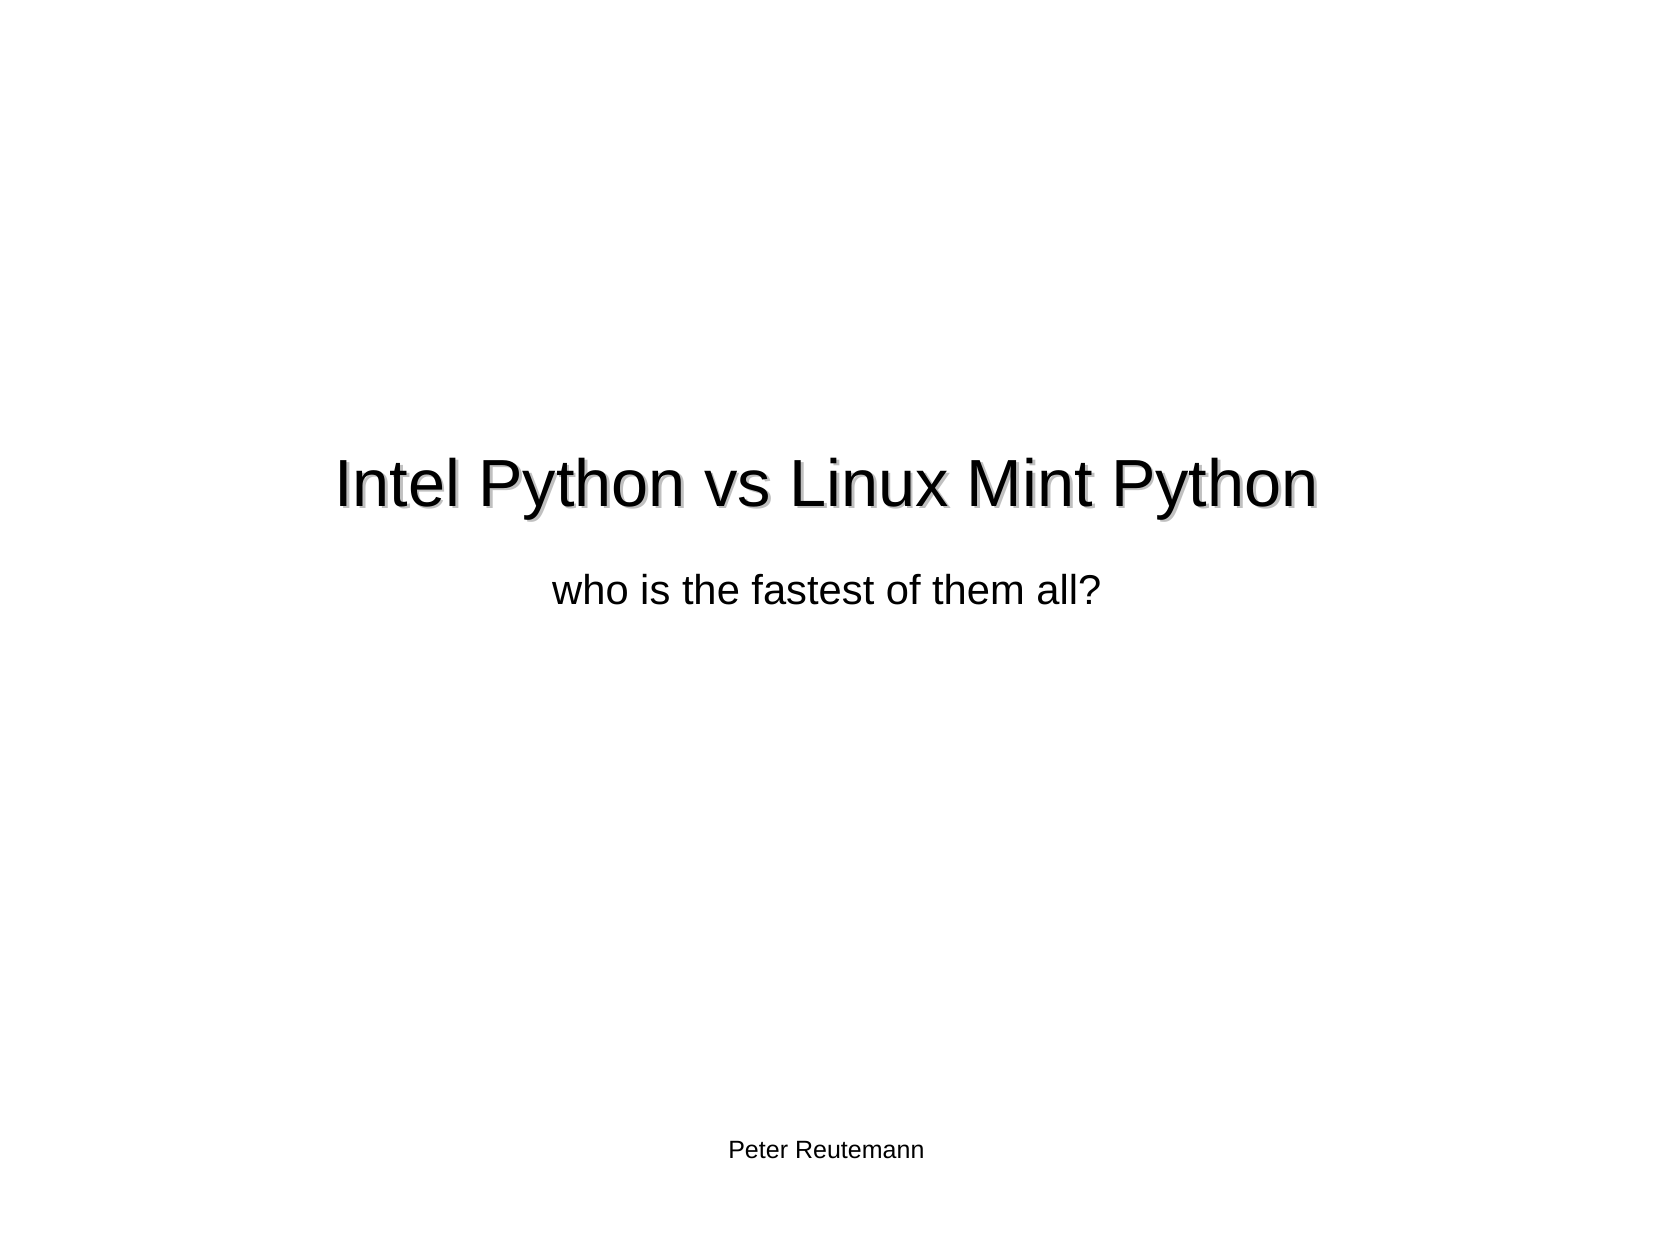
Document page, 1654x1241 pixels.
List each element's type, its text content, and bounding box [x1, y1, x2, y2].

subtitle Intel Python vs Linux Mint Python who is the fastest of them all? [82, 49, 1571, 1010]
text_box Peter Reutemann [713, 1127, 940, 1171]
